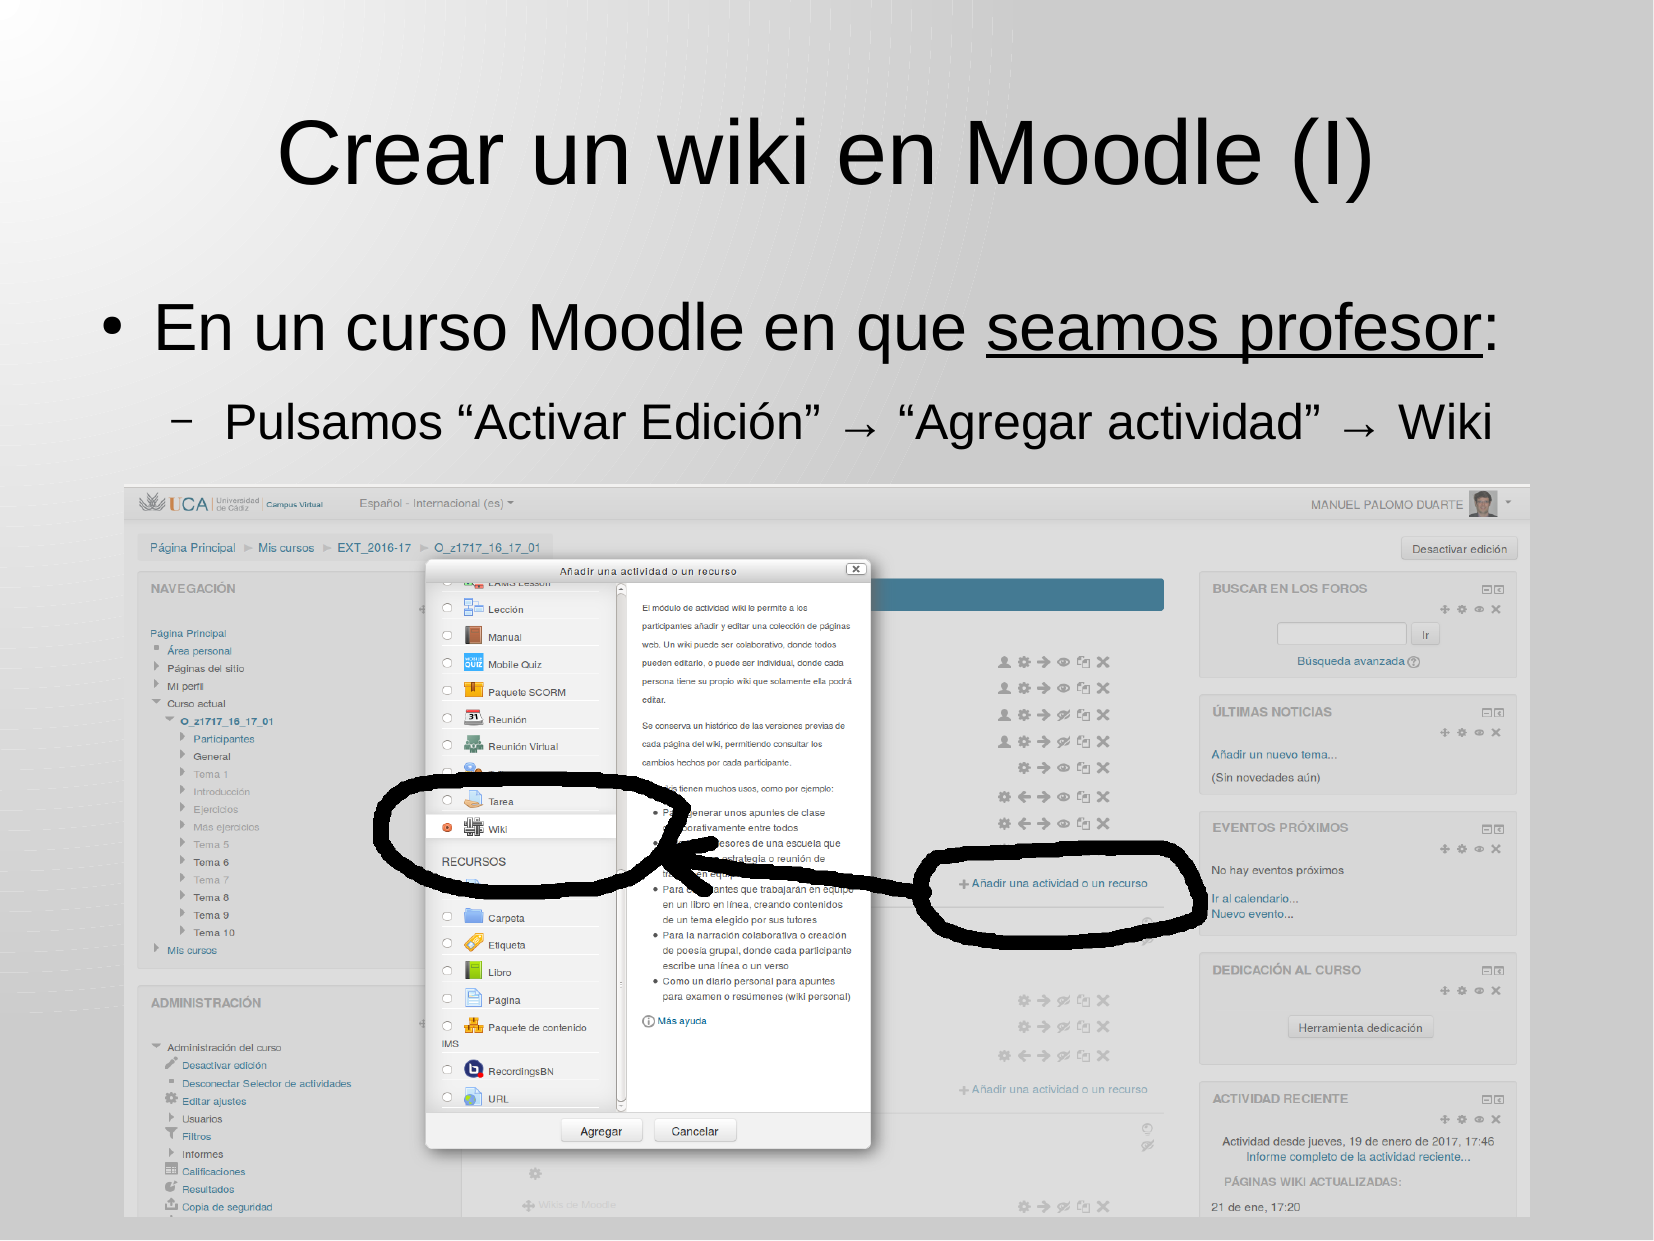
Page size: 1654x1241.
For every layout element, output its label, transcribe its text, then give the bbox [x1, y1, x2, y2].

list En un curso Moodle en que seamos profesor: Pulsamos “Activar Edición” → “Agregar actividad” → Wiki [82, 290, 1538, 1109]
picture [124, 484, 1530, 1217]
title Crear un wiki en Moodle (I) [82, 49, 1571, 257]
